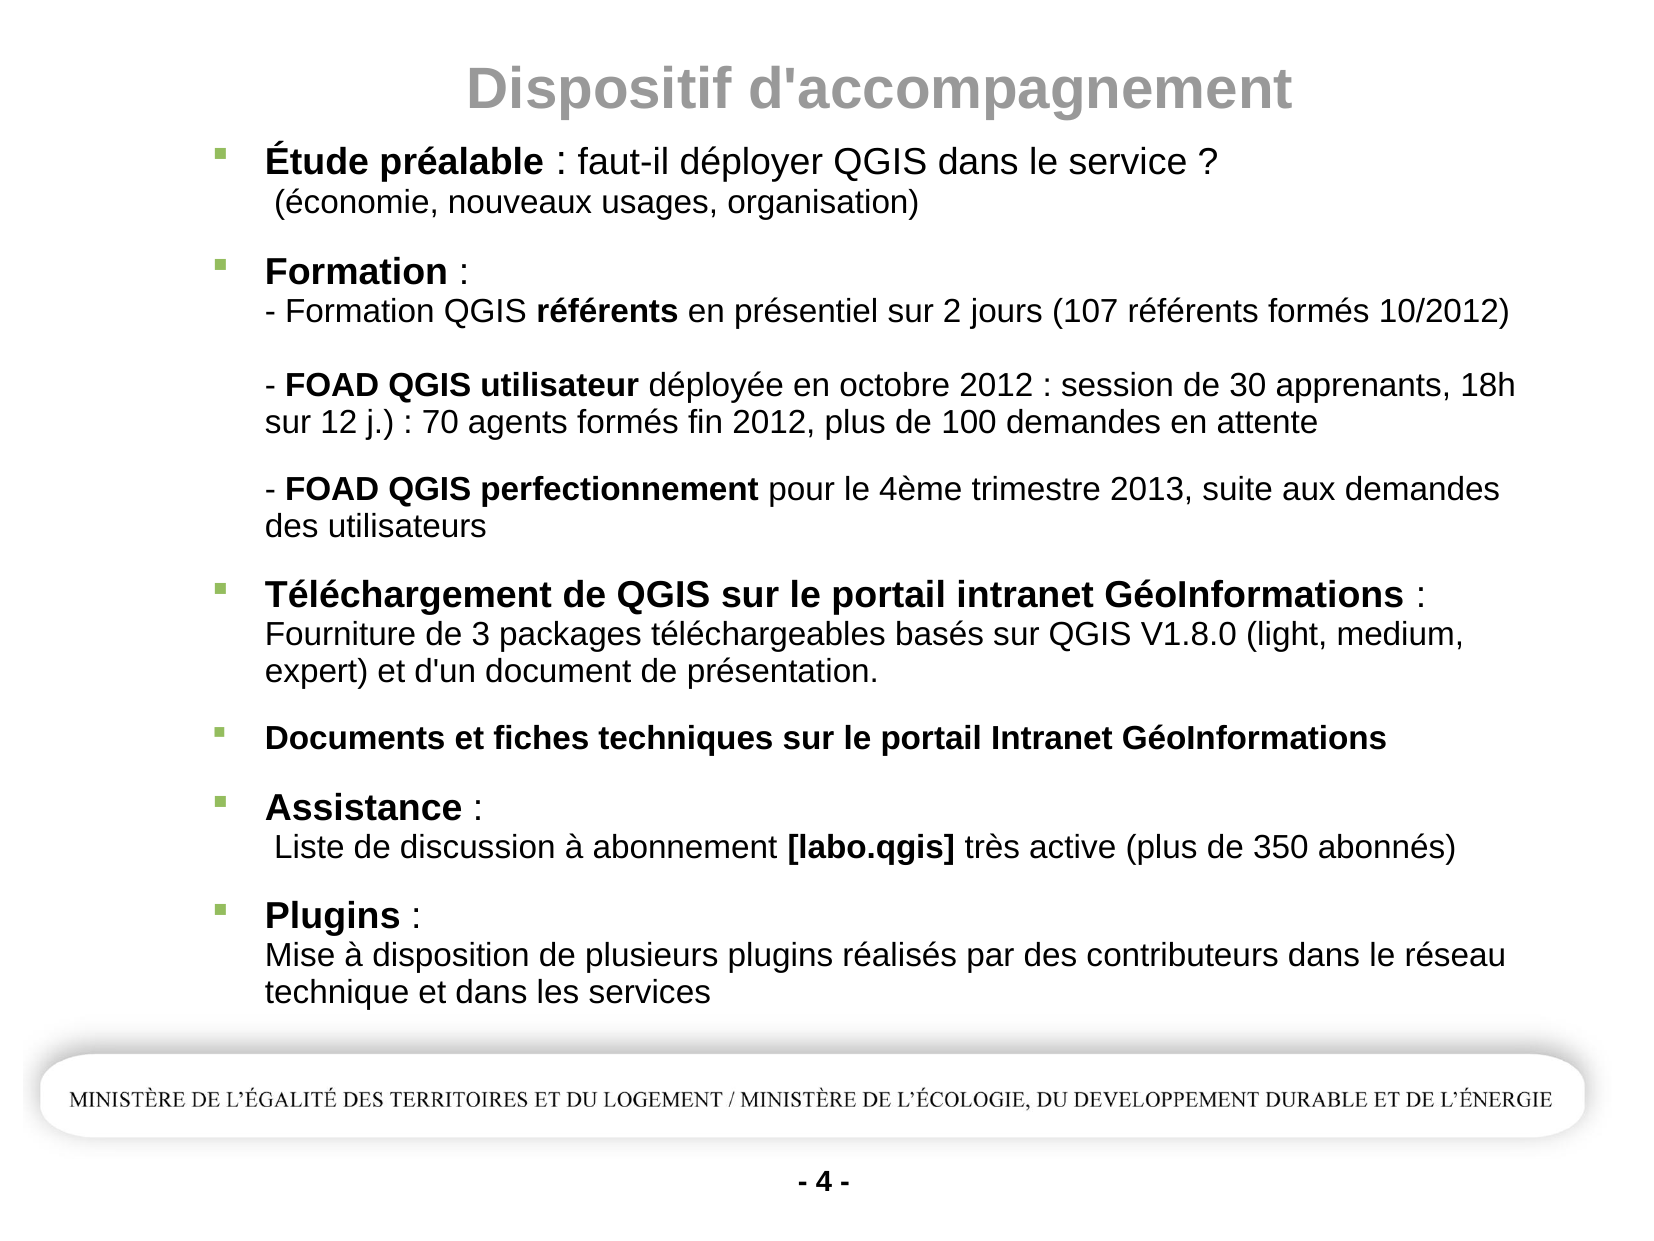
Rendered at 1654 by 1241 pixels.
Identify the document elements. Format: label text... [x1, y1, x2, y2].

text_box Dispositif d'accompagnement [215, 52, 1545, 122]
picture [23, 1014, 1612, 1159]
text_box Étude préalable : faut-il déployer QGIS dans le service ? (économie, nouveaux usages, organisation) Formation : - Formation QGIS référents en présentiel sur 2 jours (107 référents formés 10/2012) - FOAD QGIS utilisateur déployée en octobre 2012 : session de 30 apprenants, 18h sur 12 j.) : 70 agents formés fin 2012, plus de 100 demandes en attente - FOAD QGIS perfectionnement pour le 4ème trimestre 2013, suite aux demandes des utilisateurs Téléchargement de QGIS sur le portail intranet GéoInformations : Fourniture de 3 packages téléchargeables basés sur QGIS V1.8.0 (light, medium, expert) et d'un document de présentation. Documents et fiches techniques sur le portail Intranet GéoInformations Assistance : Liste de discussion à abonnement [labo.qgis] très active (plus de 350 abonnés) Plugins : Mise à disposition de plusieurs plugins réalisés par des contributeurs dans le réseau technique et dans les services [194, 135, 1524, 886]
